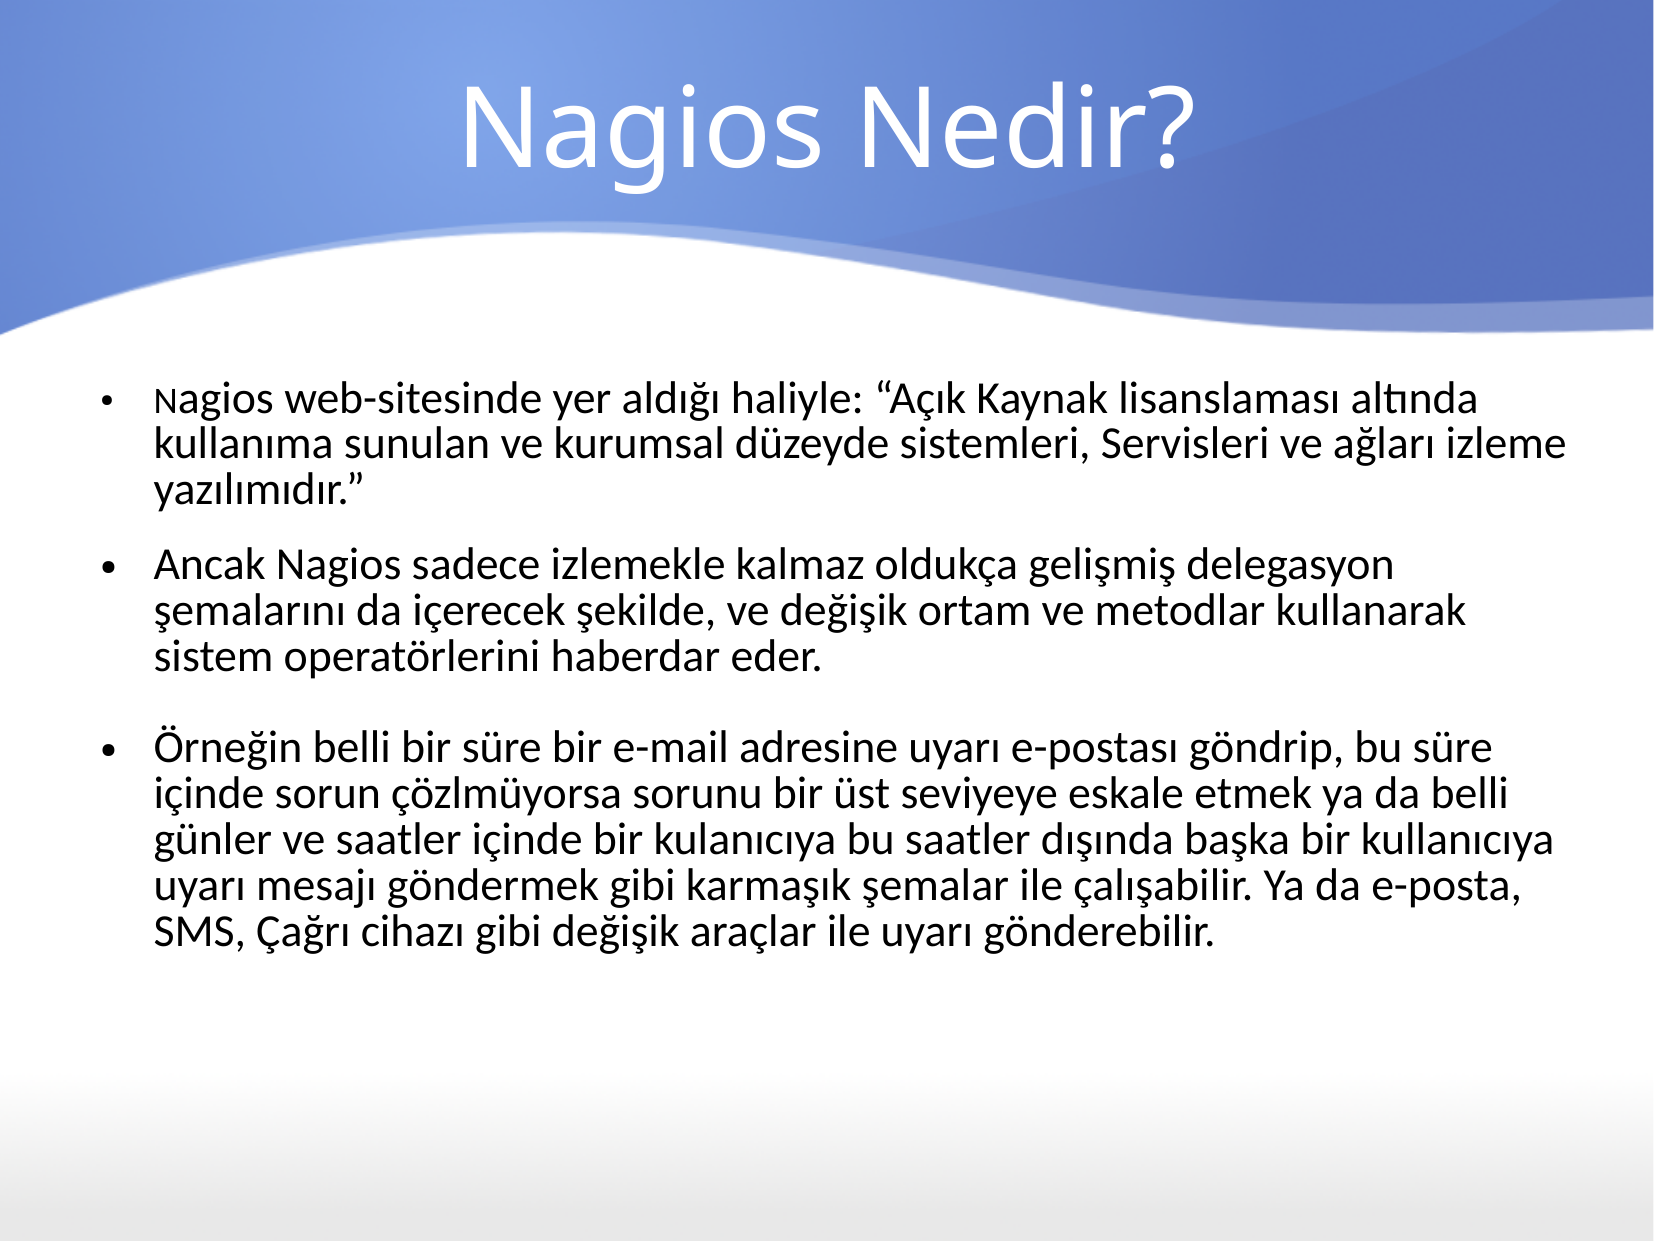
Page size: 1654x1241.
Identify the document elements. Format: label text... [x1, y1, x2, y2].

picture [0, 0, 1654, 1241]
title Nagios Nedir? [82, 19, 1571, 228]
list Nagios web-sitesinde yer aldığı haliyle: “Açık Kaynak lisanslaması altında kullanıma sunulan ve kurumsal düzeyde sistemleri, Servisleri ve ağları izleme yazılımıdır.” Ancak Nagios sadece izlemekle kalmaz oldukça gelişmiş delegasyon şemalarını da içerecek şekilde, ve değişik ortam ve metodlar kullanarak sistem operatörlerini haberdar eder. Örneğin belli bir süre bir e-mail adresine uyarı e-postası göndrip, bu süre içinde sorun çözlmüyorsa sorunu bir üst seviyeye eskale etmek ya da belli günler ve saatler içinde bir kulanıcıya bu saatler dışında başka bir kullanıcıya uyarı mesajı göndermek gibi karmaşık şemalar ile çalışabilir. Ya da e-posta, SMS, Çağrı cihazı gibi değişik araçlar ile uyarı gönderebilir. [82, 378, 1571, 1093]
